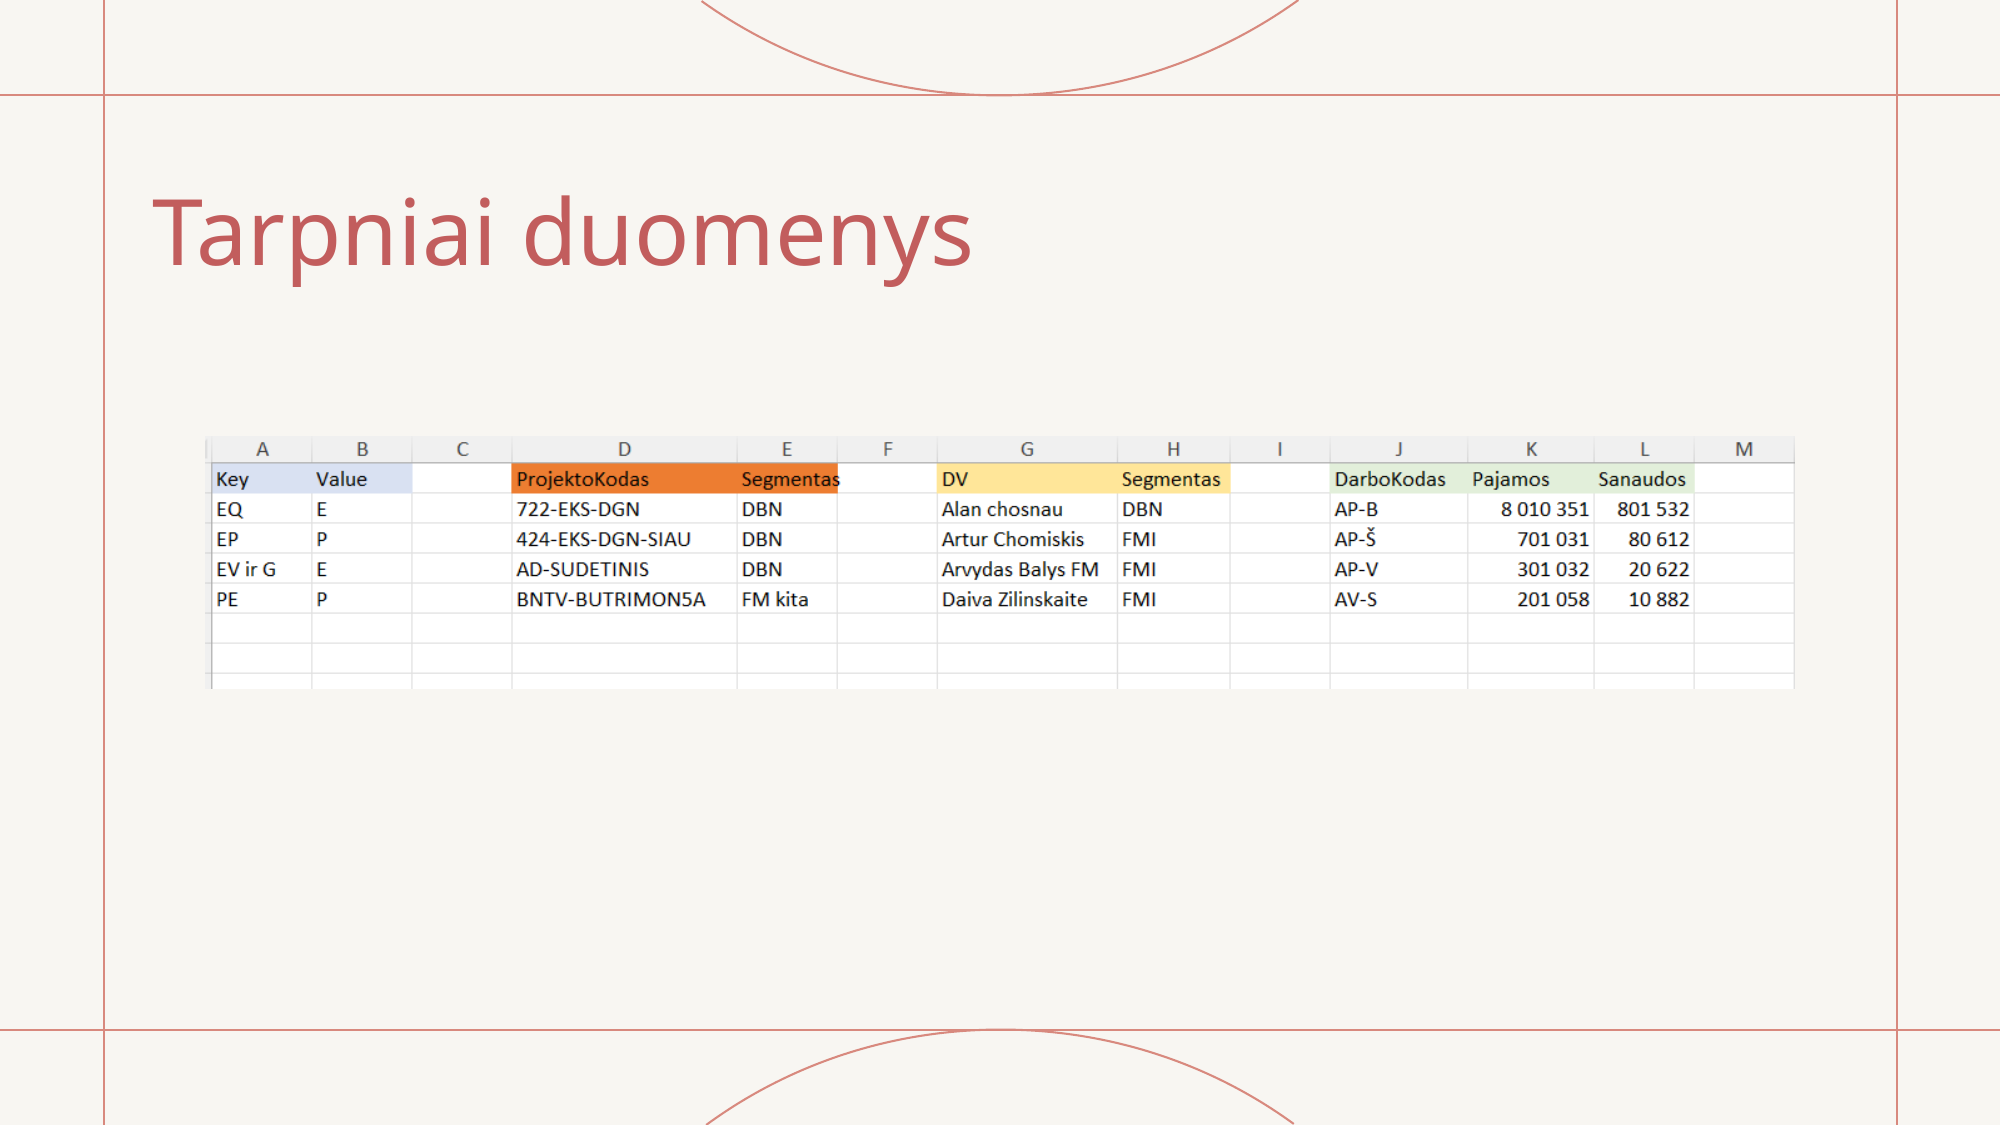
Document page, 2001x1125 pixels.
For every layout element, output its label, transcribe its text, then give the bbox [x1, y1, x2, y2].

title Tarpniai duomenys [137, 120, 1863, 338]
picture [205, 436, 1795, 689]
